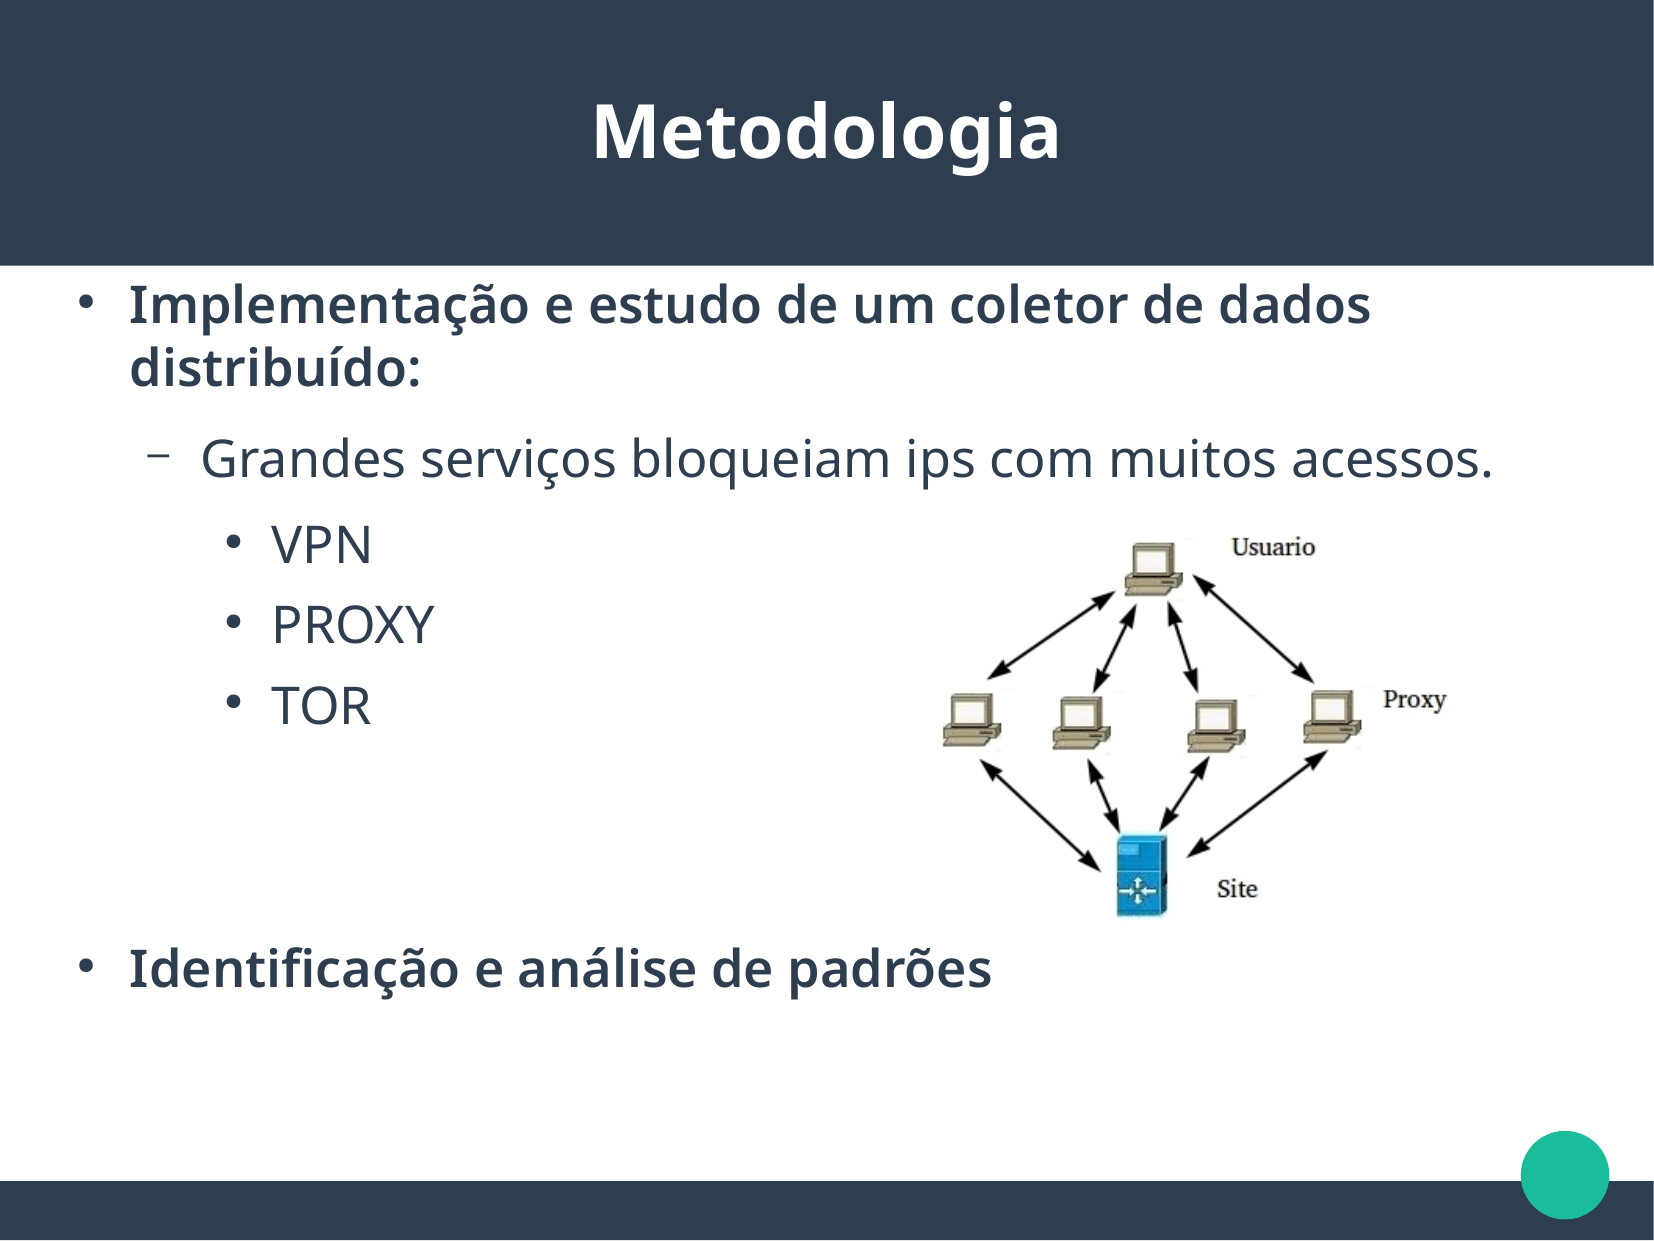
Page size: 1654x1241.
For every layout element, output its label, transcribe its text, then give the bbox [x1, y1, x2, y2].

title Metodologia [59, 49, 1595, 207]
list Implementação e estudo de um coletor de dados distribuído: Grandes serviços bloqueiam ips com muitos acessos. VPN PROXY TOR Identificação e análise de padrões [59, 271, 1595, 1099]
picture [909, 507, 1451, 932]
